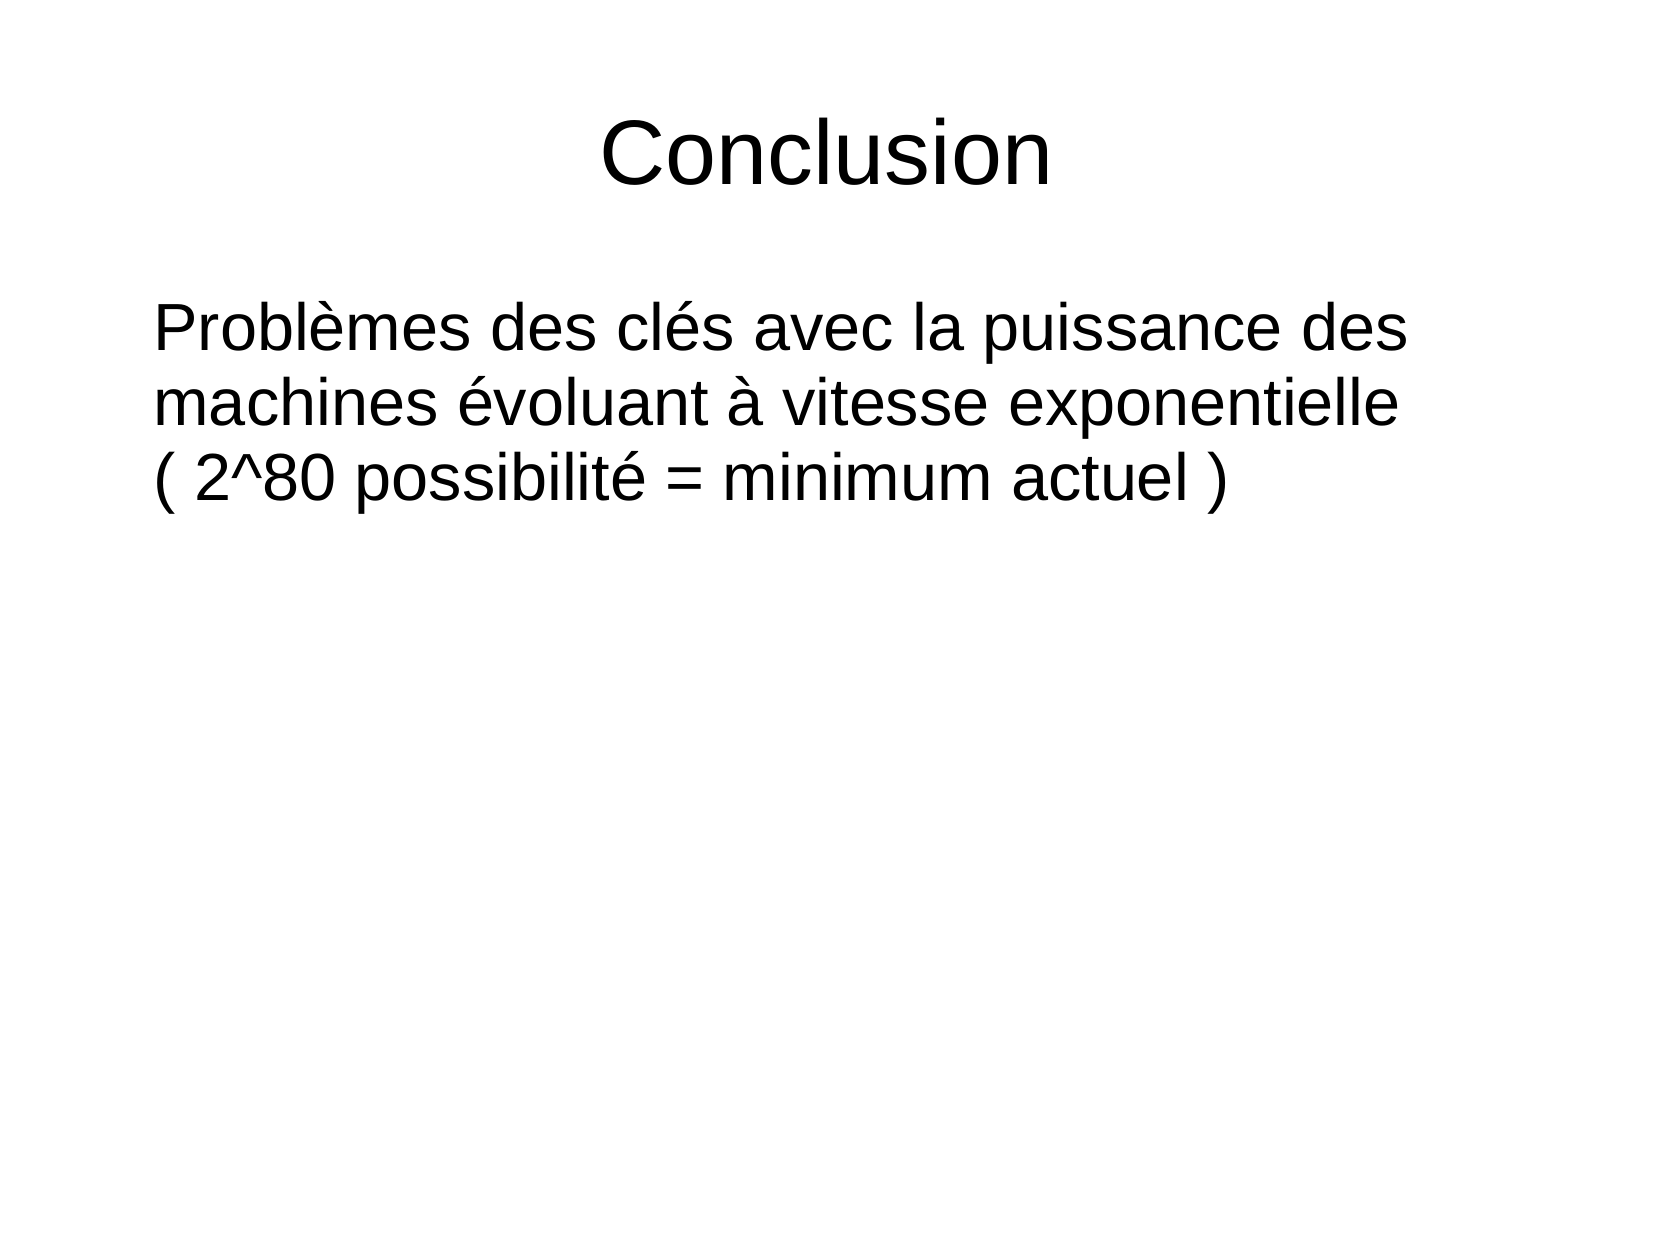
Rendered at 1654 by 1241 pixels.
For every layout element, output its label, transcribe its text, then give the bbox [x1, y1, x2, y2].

list Problèmes des clés avec la puissance des machines évoluant à vitesse exponentielle ( 2^80 possibilité = minimum actuel ) [82, 290, 1571, 1010]
title Conclusion [82, 49, 1571, 257]
